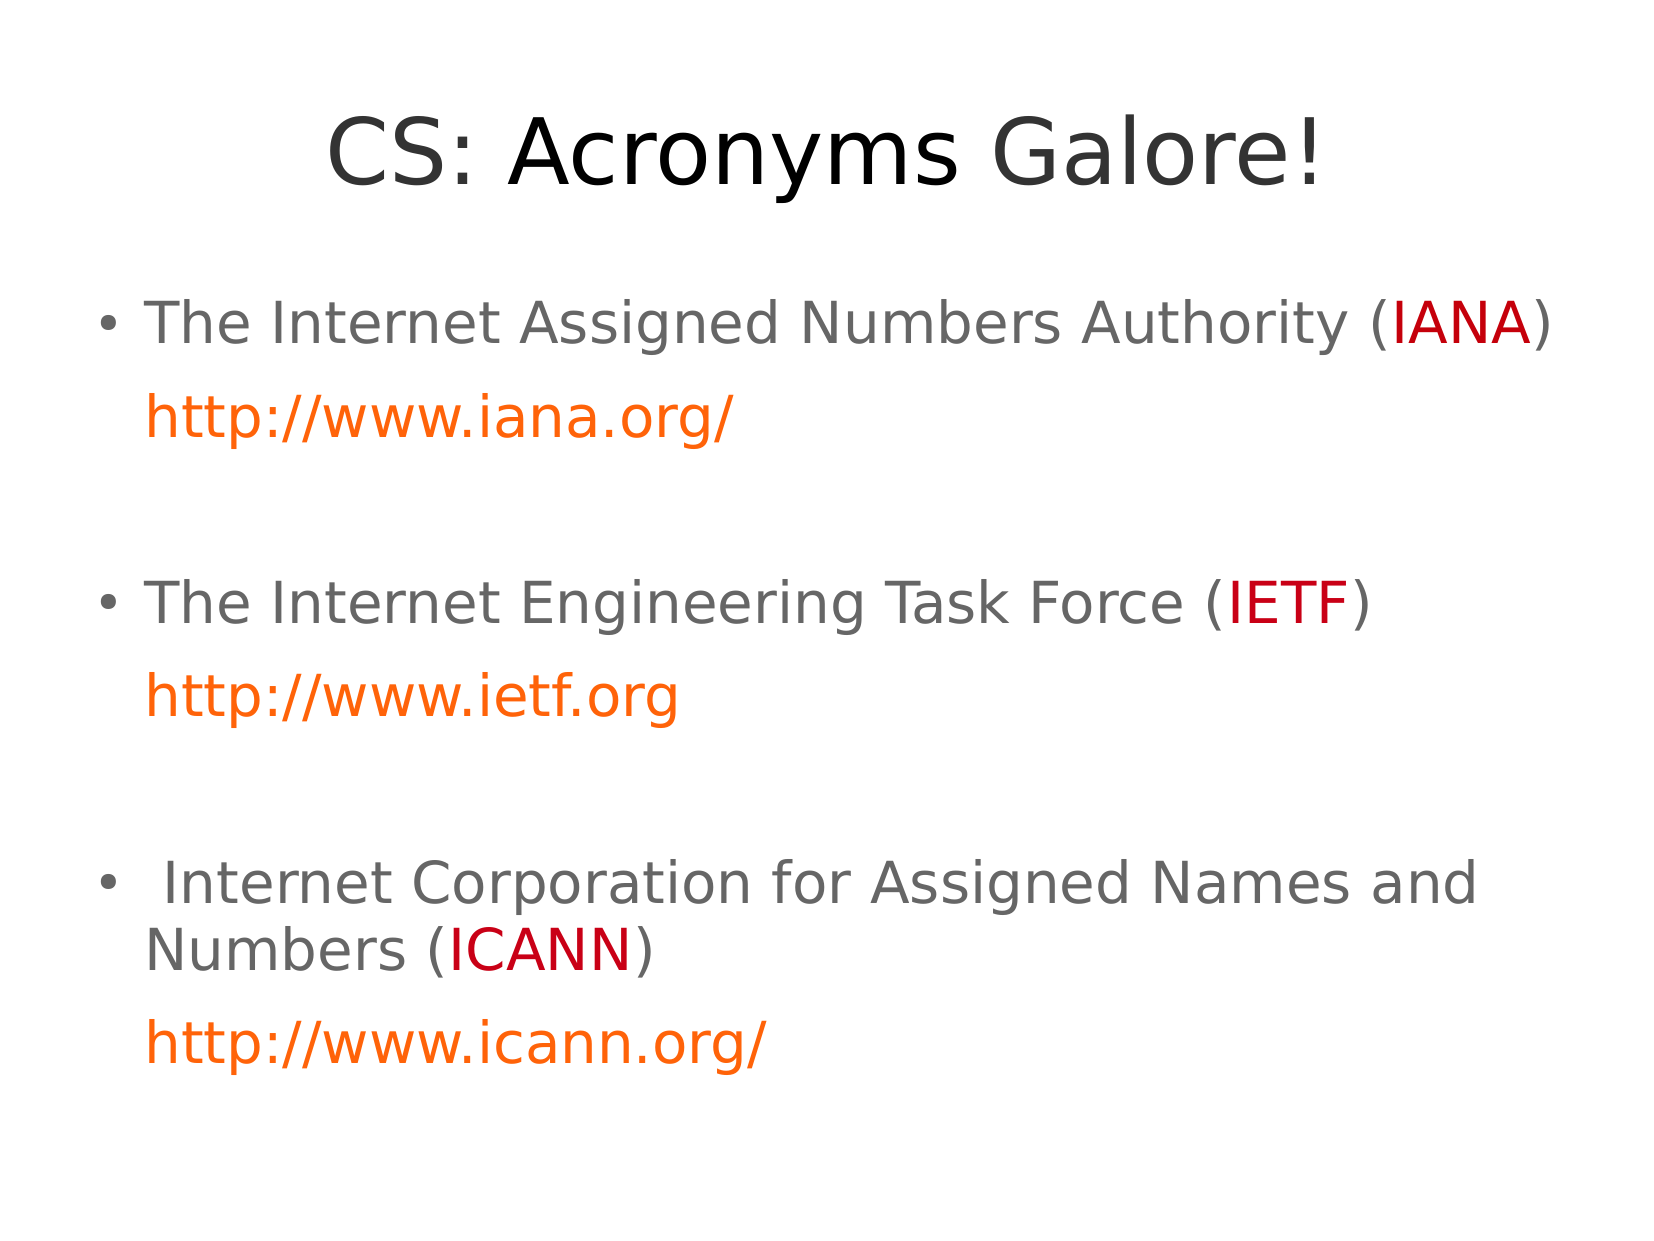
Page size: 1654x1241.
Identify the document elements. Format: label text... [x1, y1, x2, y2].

list The Internet Assigned Numbers Authority (IANA) http://www.iana.org/ The Internet Engineering Task Force (IETF) http://www.ietf.org Internet Corporation for Assigned Names and Numbers (ICANN) http://www.icann.org/ [82, 290, 1571, 1109]
title CS: Acronyms Galore! [82, 56, 1571, 250]
